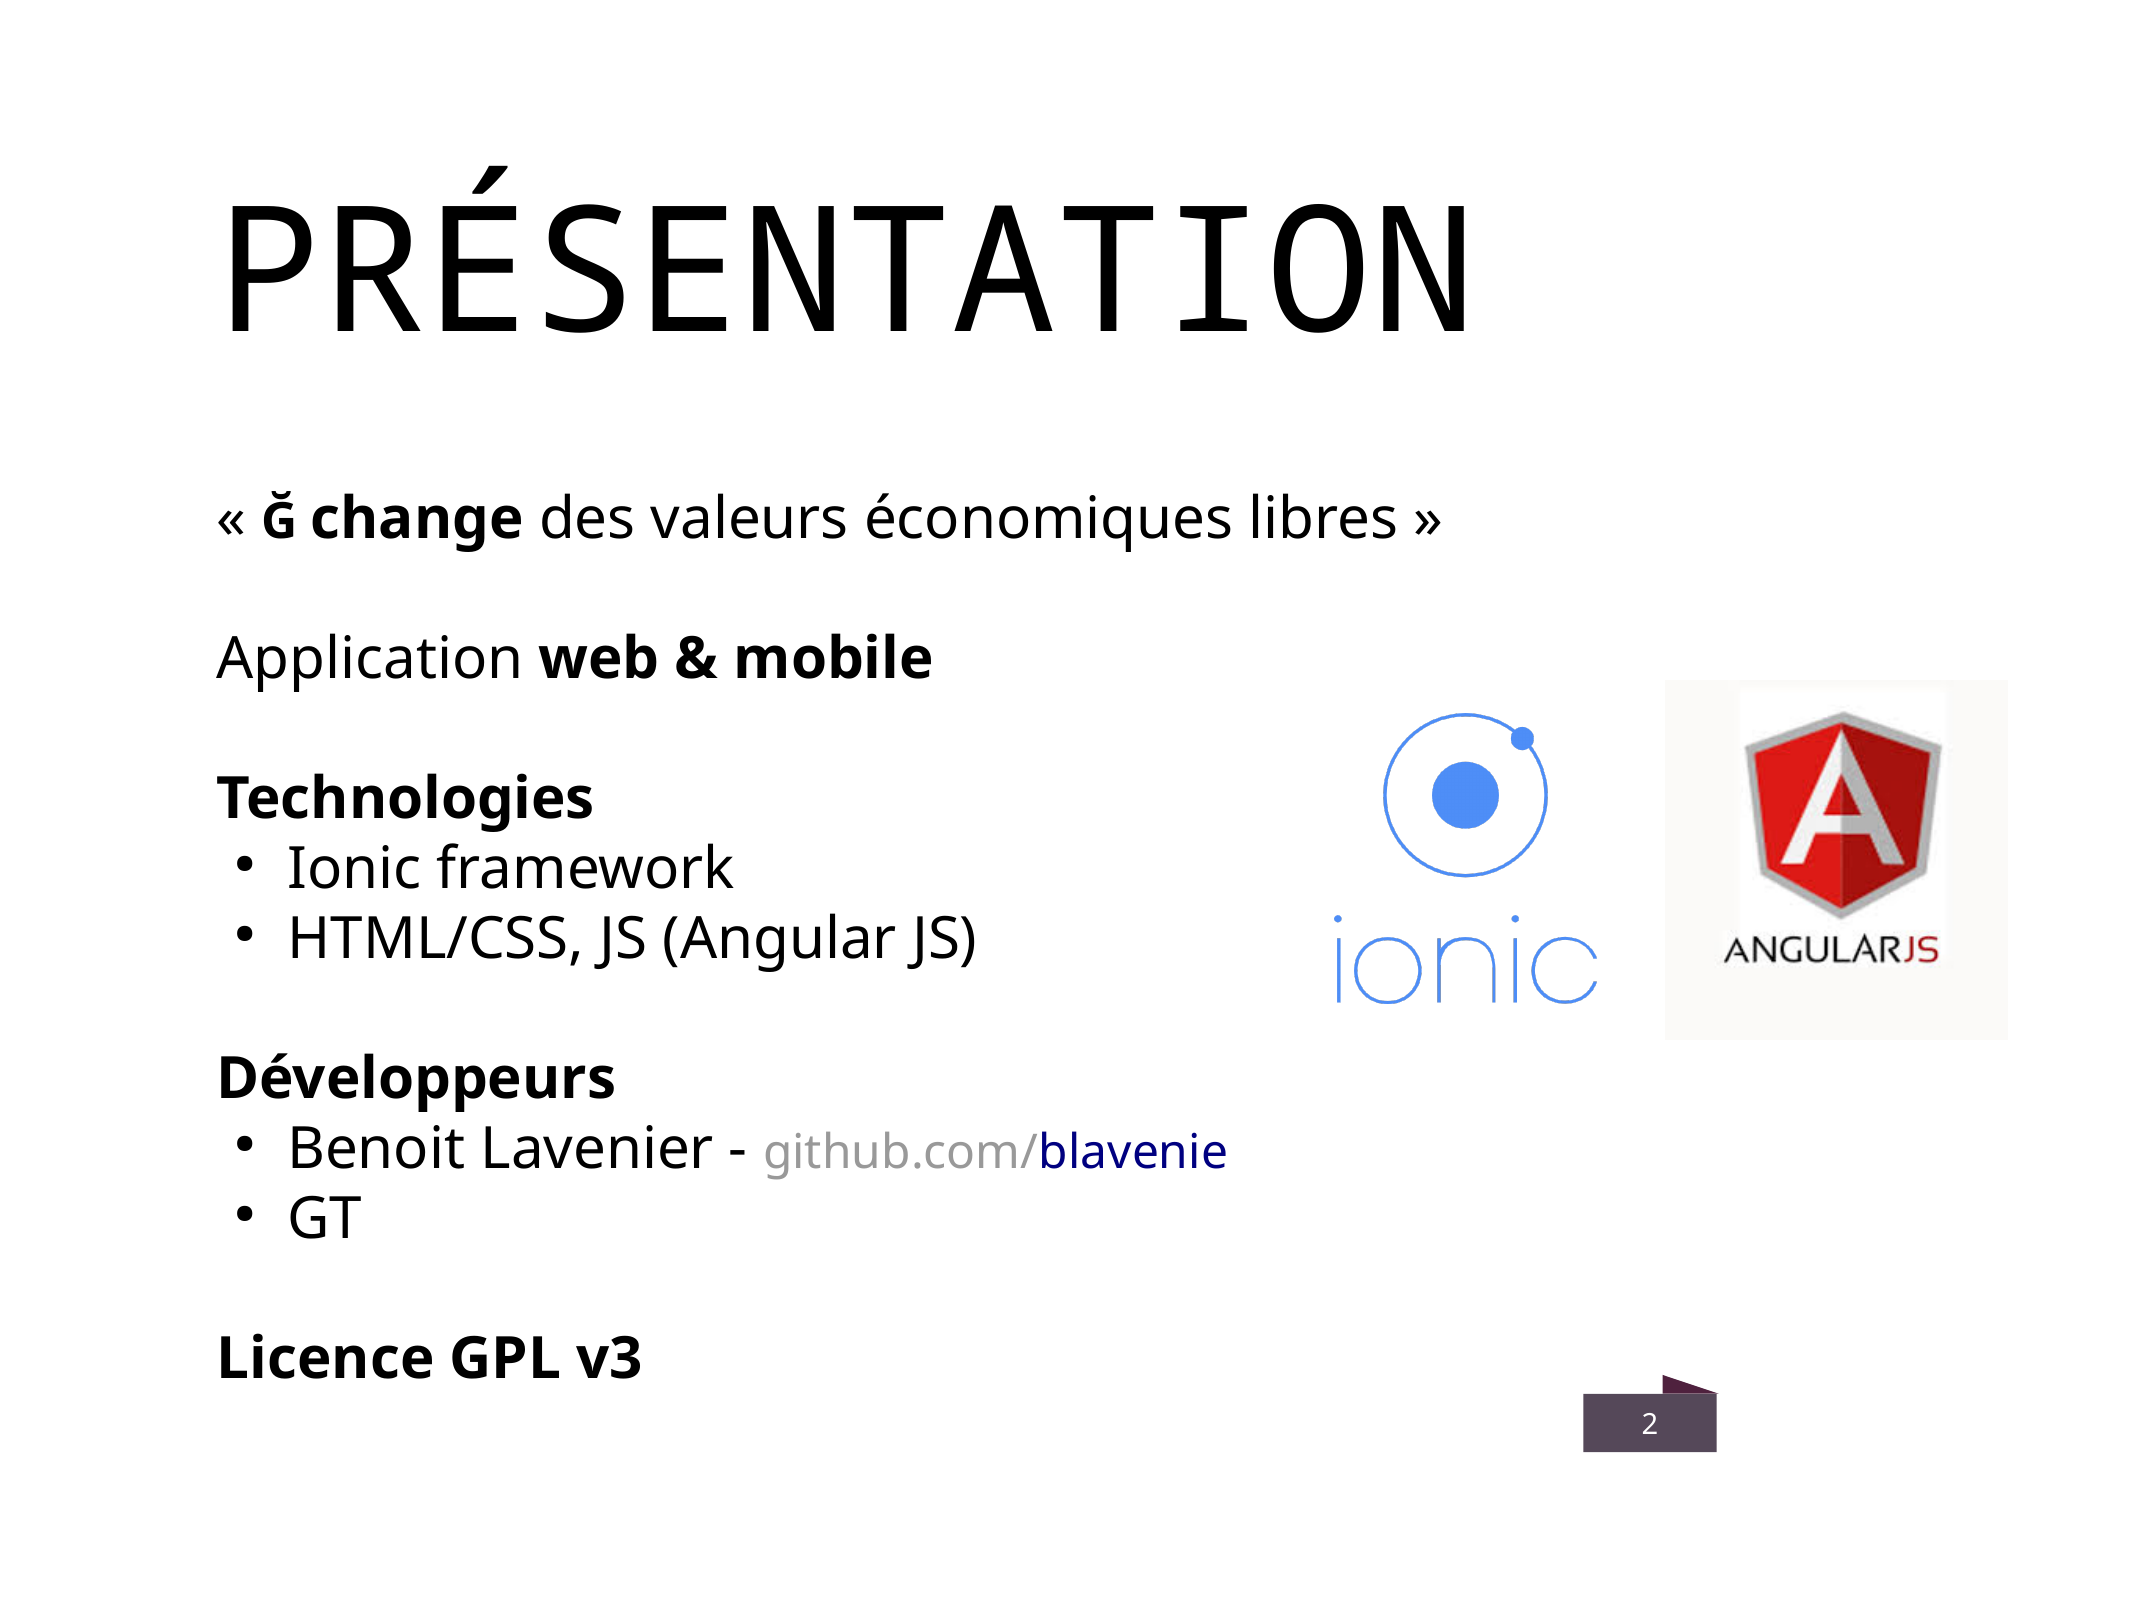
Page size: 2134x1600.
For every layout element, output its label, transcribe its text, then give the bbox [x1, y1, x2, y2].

list 2 [1583, 1393, 1717, 1453]
title PRéSENTATION [208, 120, 1925, 403]
picture [1334, 713, 1597, 1004]
picture [1665, 680, 2008, 1040]
list « Ğ change des valeurs économiques libres » Application web & mobile Technologies Ionic framework HTML/CSS, JS (Angular JS) Développeurs Benoit Lavenier - github.com/blavenie GT Licence GPL v3 [208, 402, 1923, 1201]
